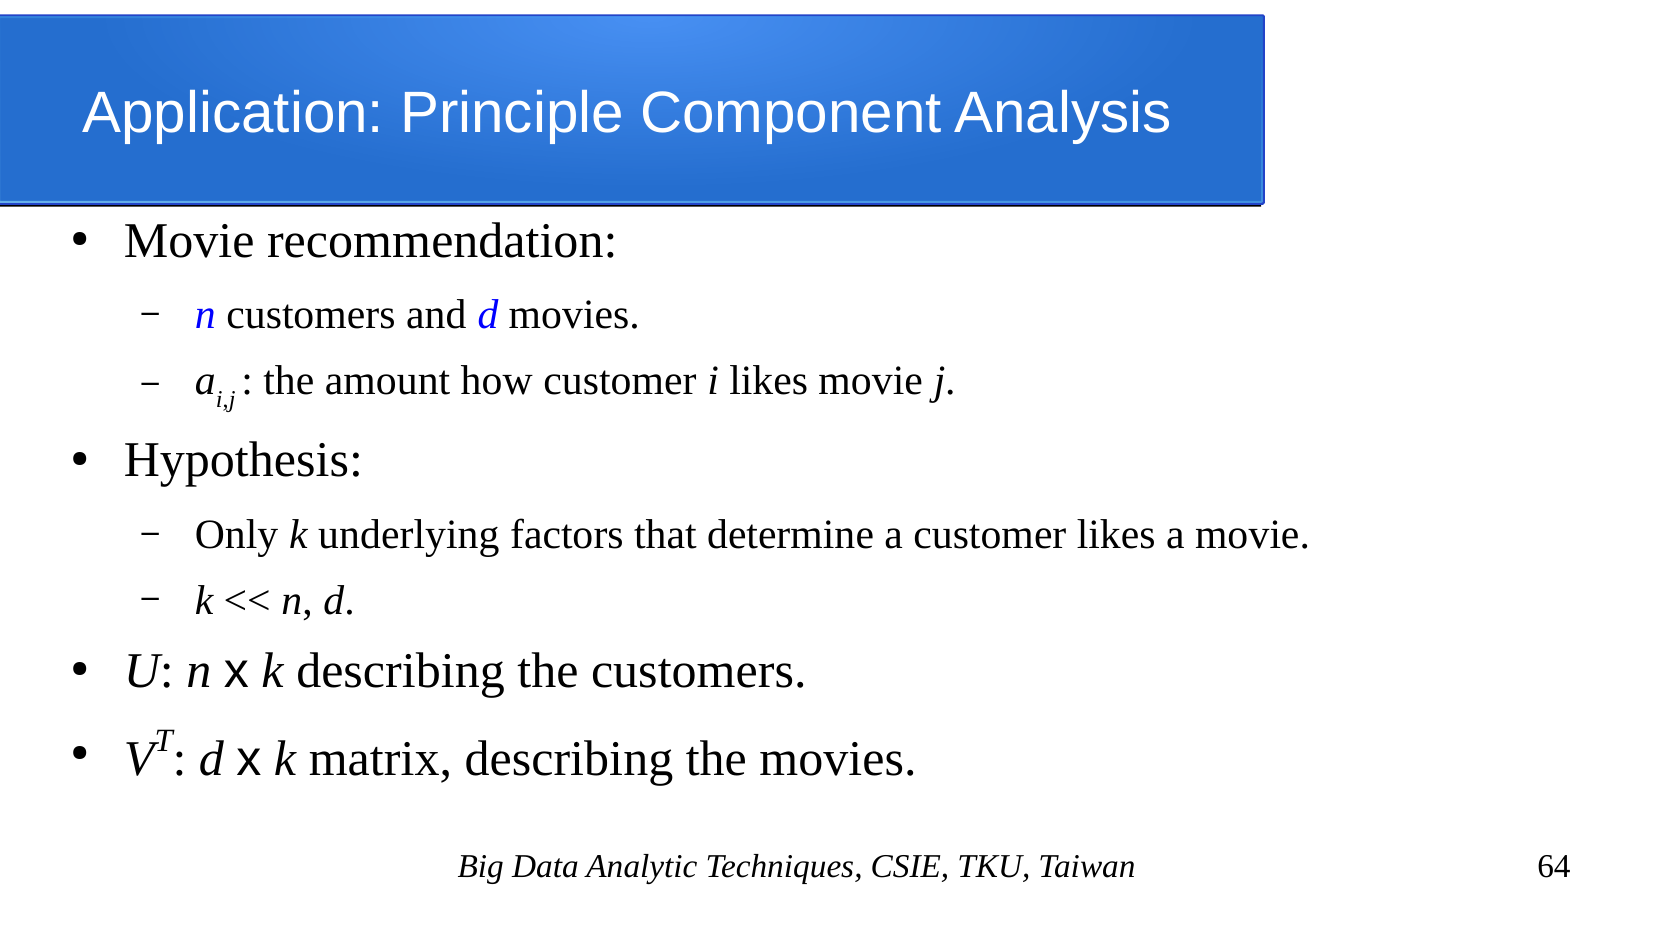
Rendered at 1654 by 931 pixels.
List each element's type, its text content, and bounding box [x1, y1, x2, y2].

title Application: Principle Component Analysis [82, 35, 1235, 189]
list Movie recommendation: n customers and d movies. ai,j : the amount how customer i likes movie j. Hypothesis: Only k underlying factors that determine a customer likes a movie. k << n, d. U: n x k describing the customers. VT: d x k matrix, describing the movies. [53, 212, 1542, 792]
